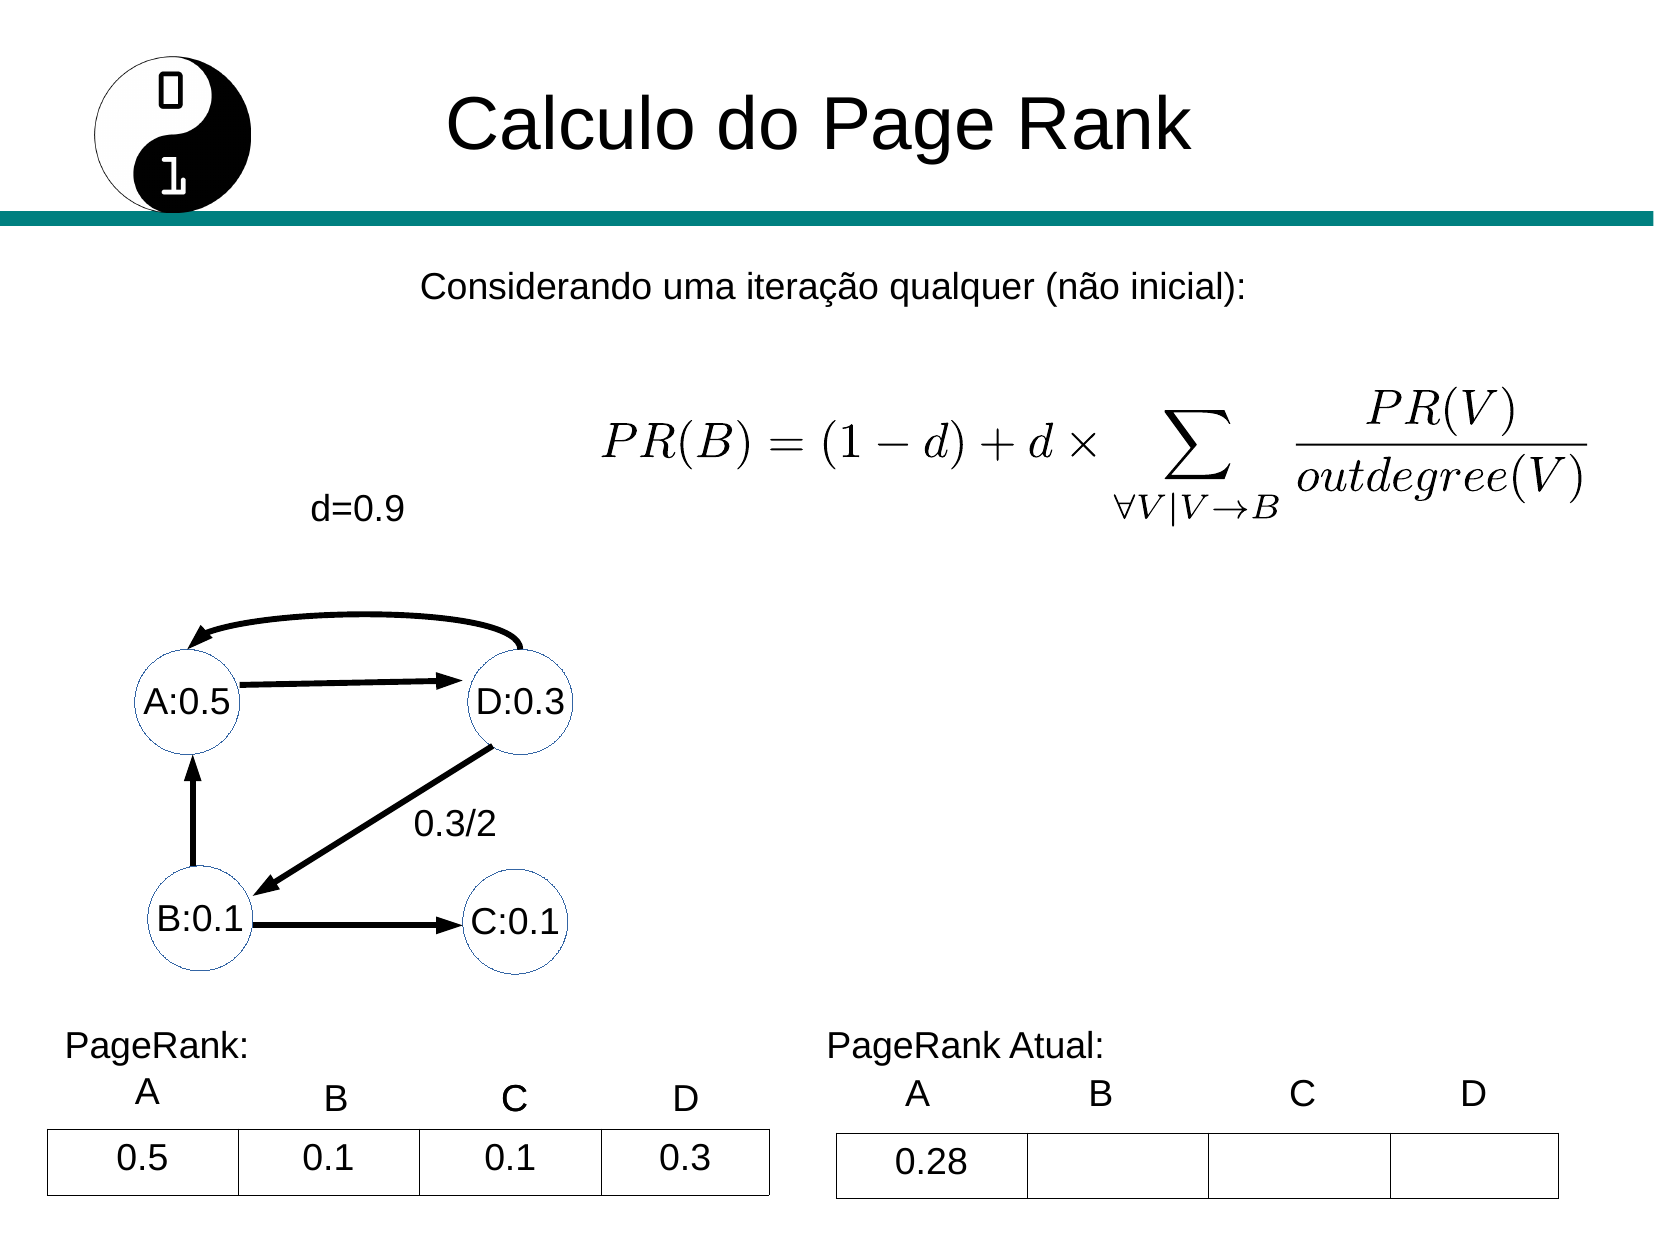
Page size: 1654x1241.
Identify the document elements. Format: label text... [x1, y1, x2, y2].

picture [94, 56, 251, 213]
text_box C [486, 1069, 541, 1127]
text_box C:0.1 [462, 869, 568, 975]
text_box B [309, 1069, 364, 1127]
text_box B:0.1 [147, 865, 253, 971]
text_box PageRank Atual: [811, 1017, 1120, 1075]
text_box PageRank: [49, 1017, 265, 1075]
table_header [1209, 1134, 1390, 1198]
text_box D [657, 1069, 713, 1127]
table_header 0.3 [602, 1130, 769, 1195]
table_header 0.5 [48, 1130, 238, 1195]
text_box D [1445, 1065, 1501, 1122]
table_header 0.28 [837, 1134, 1027, 1198]
table_header [1391, 1134, 1558, 1198]
table_header 0.1 [239, 1130, 419, 1195]
text_box D:0.3 [467, 649, 573, 755]
text_box A [120, 1075, 175, 1121]
text_box C [1274, 1065, 1329, 1122]
text_box [599, 386, 1588, 527]
text_box B [1073, 1065, 1129, 1122]
text_box A [890, 1075, 946, 1122]
text_box Considerando uma iteração qualquer (não inicial): [405, 258, 1262, 316]
table_header [1028, 1134, 1208, 1198]
text_box A:0.5 [134, 649, 240, 755]
text_box d=0.9 [295, 480, 421, 537]
table_header 0.1 [420, 1130, 601, 1195]
title Calculo do Page Rank [0, 19, 1654, 211]
text_box 0.3/2 [398, 795, 512, 852]
